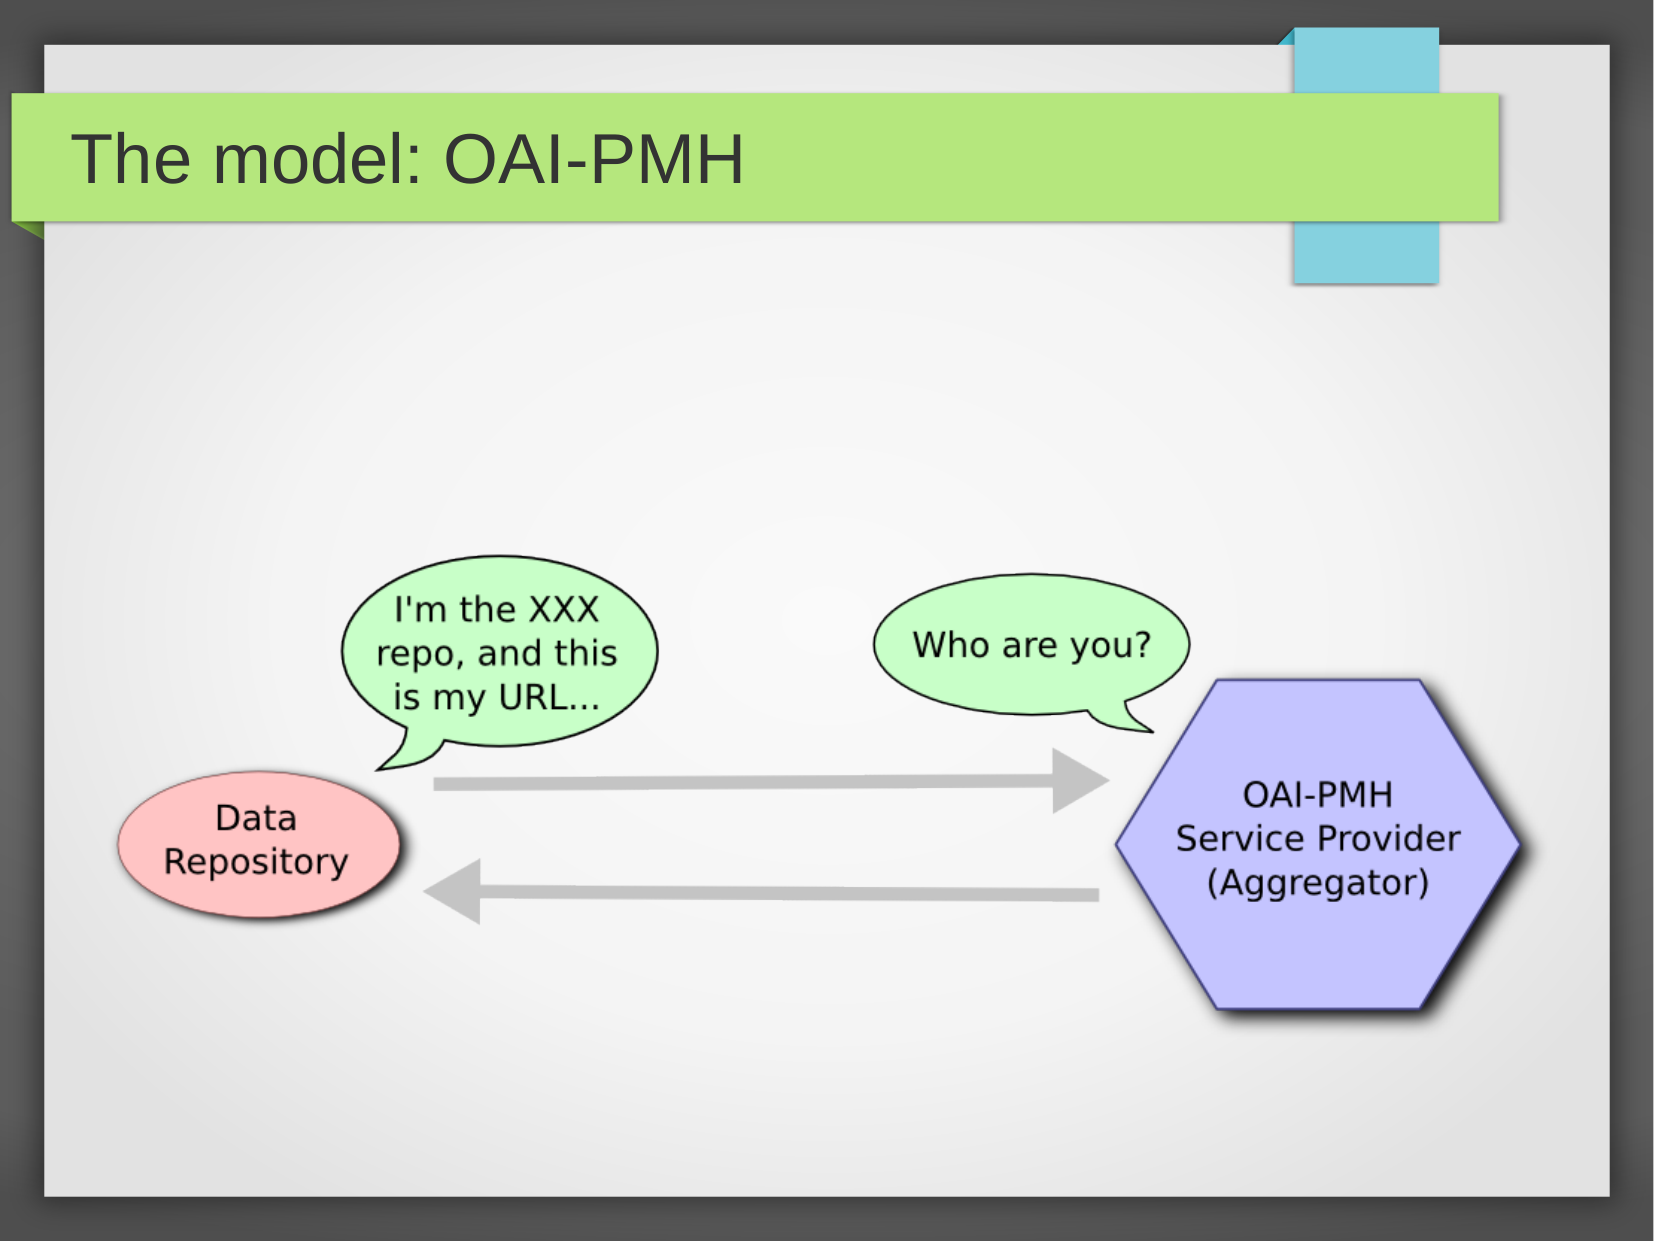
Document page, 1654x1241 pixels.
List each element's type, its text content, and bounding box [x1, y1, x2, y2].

picture [0, 0, 1654, 1241]
title The model: OAI-PMH [70, 106, 1229, 213]
